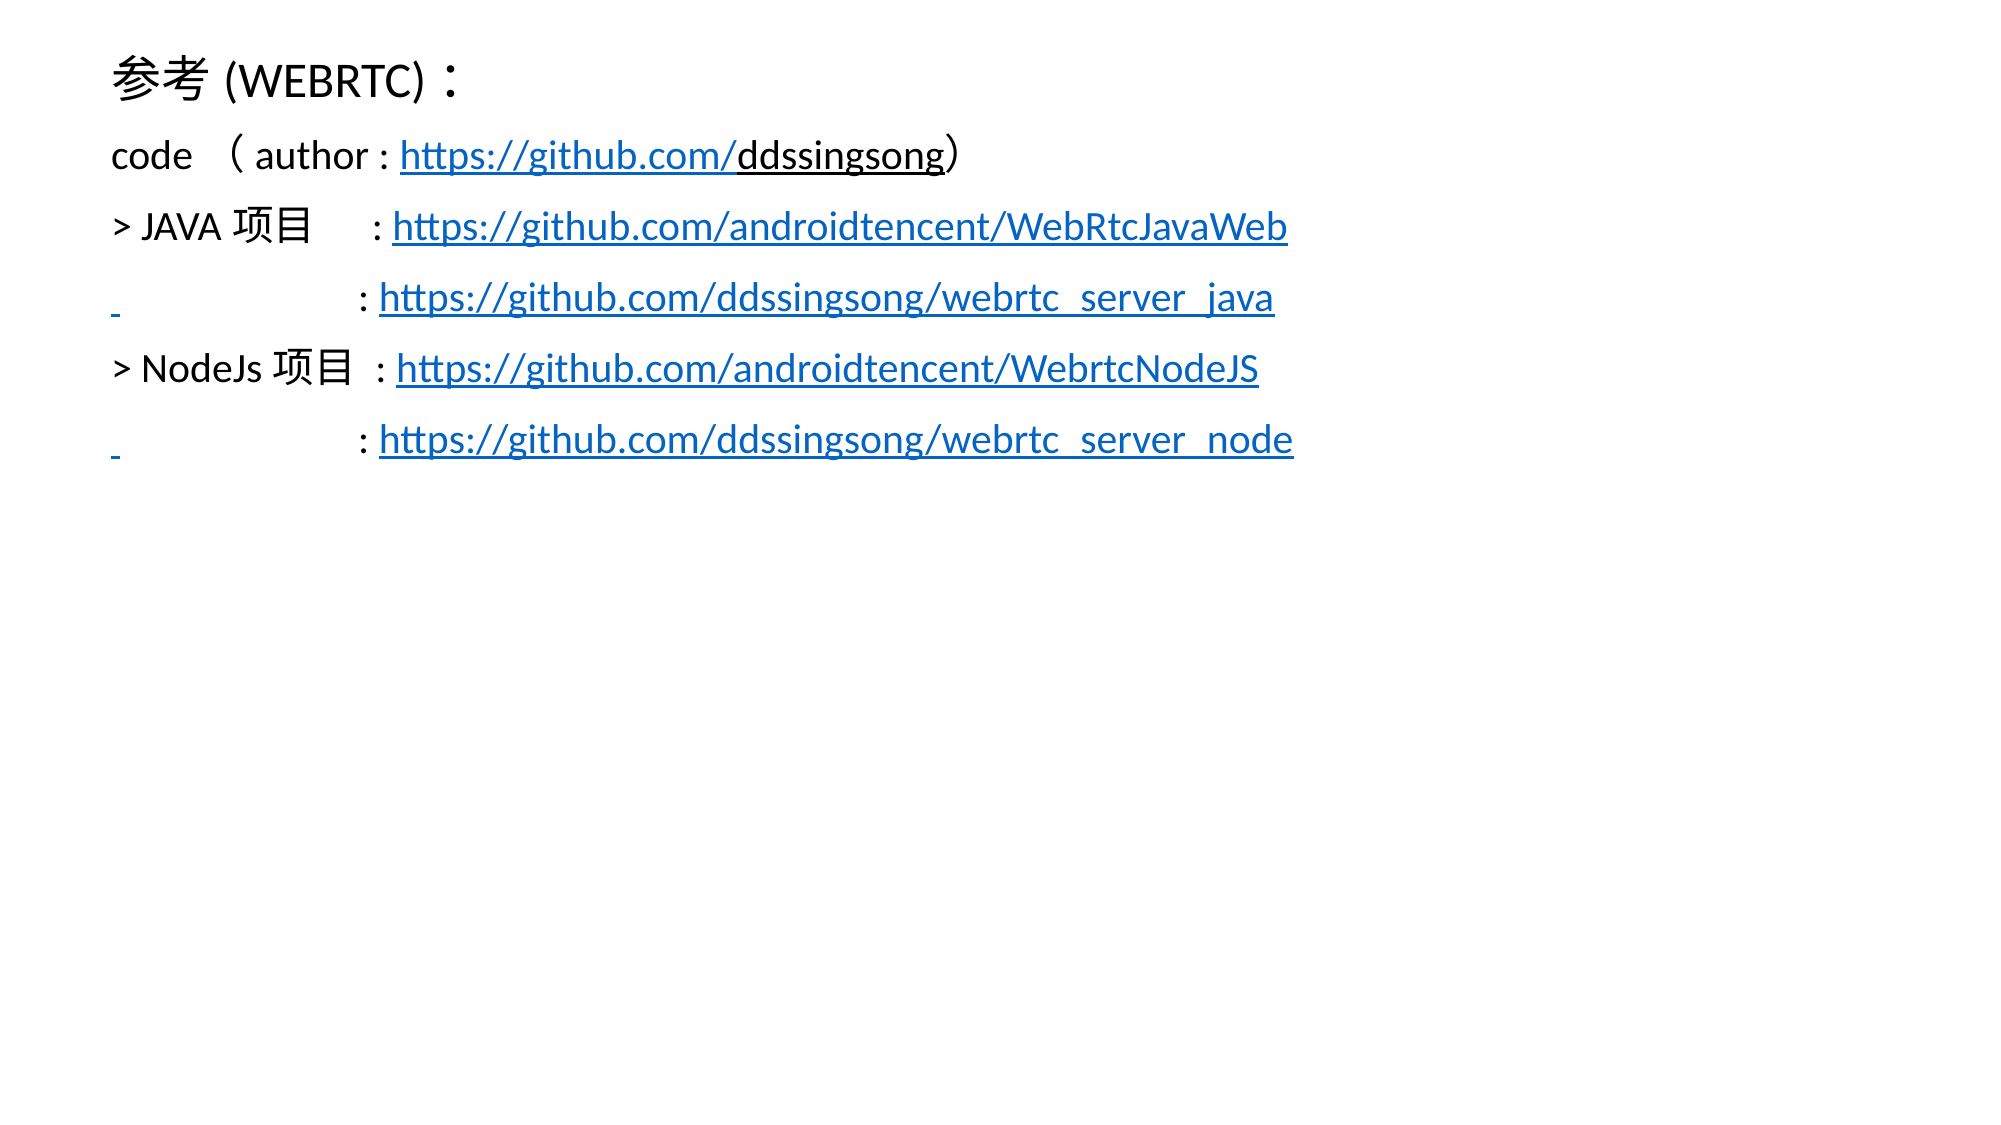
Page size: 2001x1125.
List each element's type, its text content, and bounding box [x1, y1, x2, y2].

subtitle 参考(WEBRTC)： code（author : https://github.com/ddssingsong） > JAVA项目 : https://github.com/androidtencent/WebRtcJavaWeb : https://github.com/ddssingsong/webrtc_server_java > NodeJs项目 : https://github.com/androidtencent/WebrtcNodeJS : https://github.com/ddssingsong/webrtc_server_node [96, 39, 1956, 1102]
